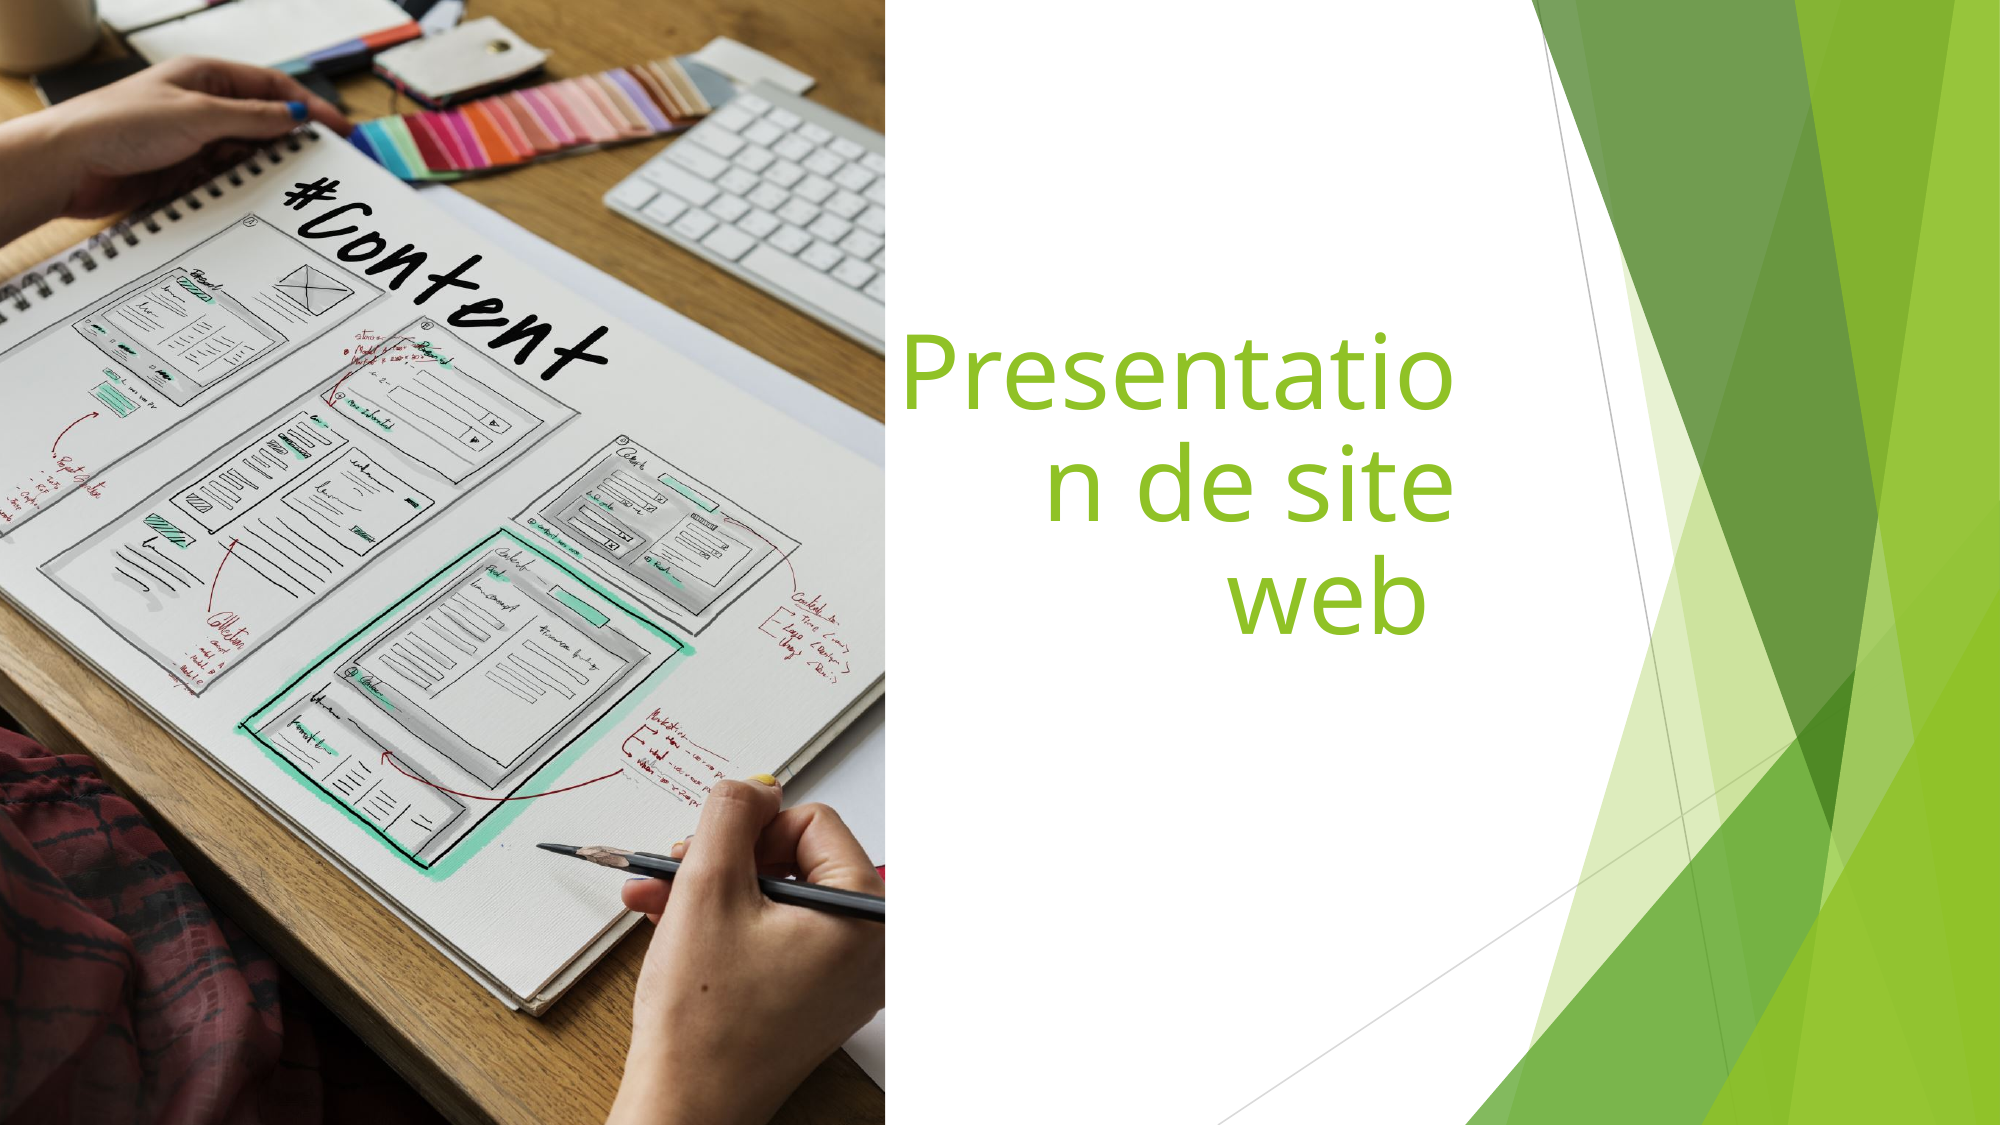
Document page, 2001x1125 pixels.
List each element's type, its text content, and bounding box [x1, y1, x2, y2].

title Presentation de site web [882, 275, 1521, 665]
text_box [1465, 0, 2000, 1125]
picture [0, 0, 886, 1125]
